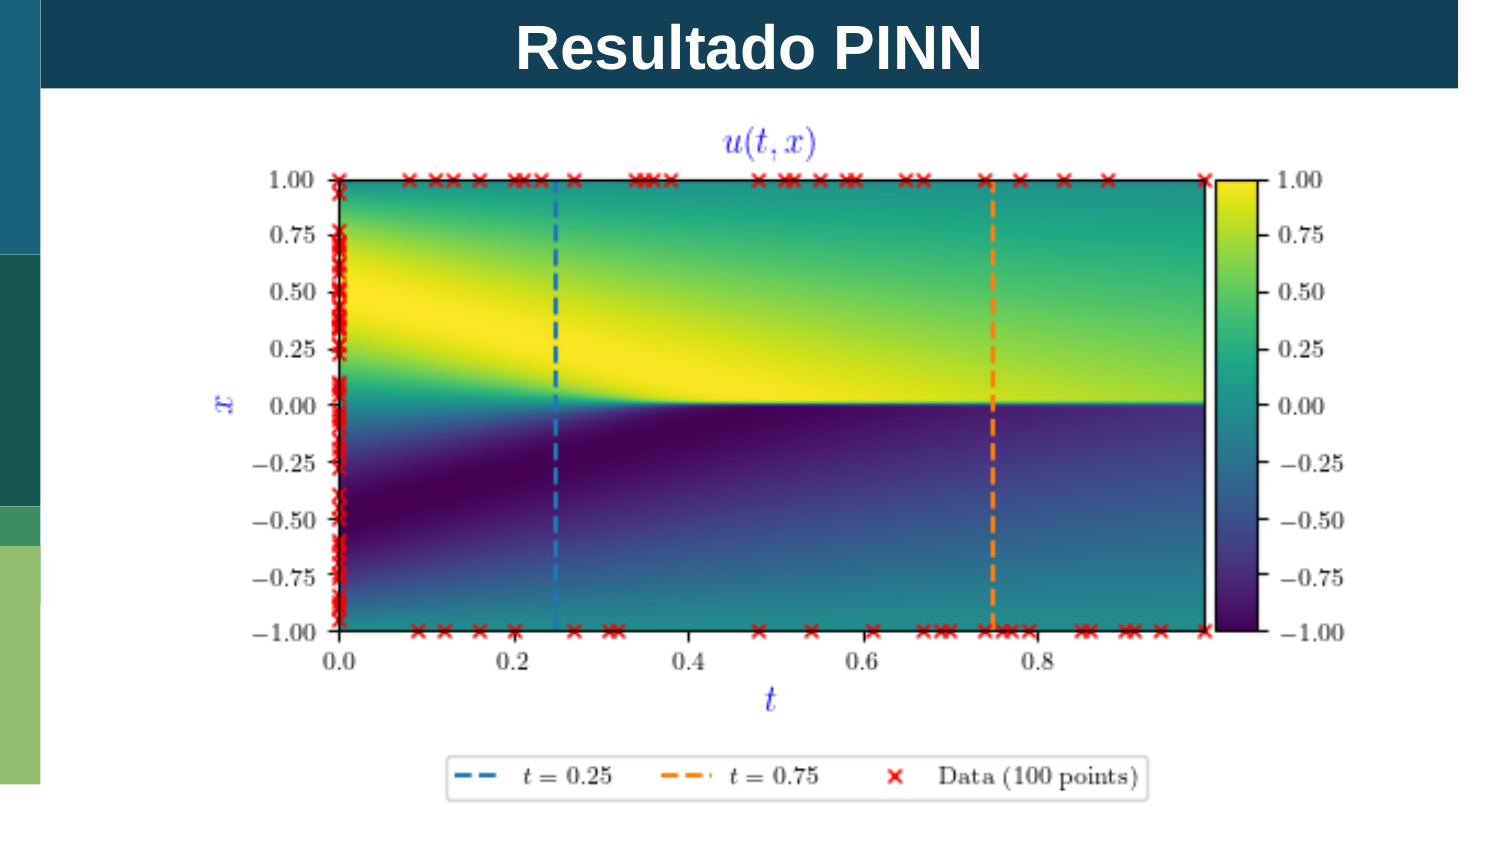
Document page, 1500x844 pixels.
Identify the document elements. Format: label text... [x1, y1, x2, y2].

text_box Resultado PINN [40, 0, 1458, 89]
picture [185, 103, 1367, 822]
